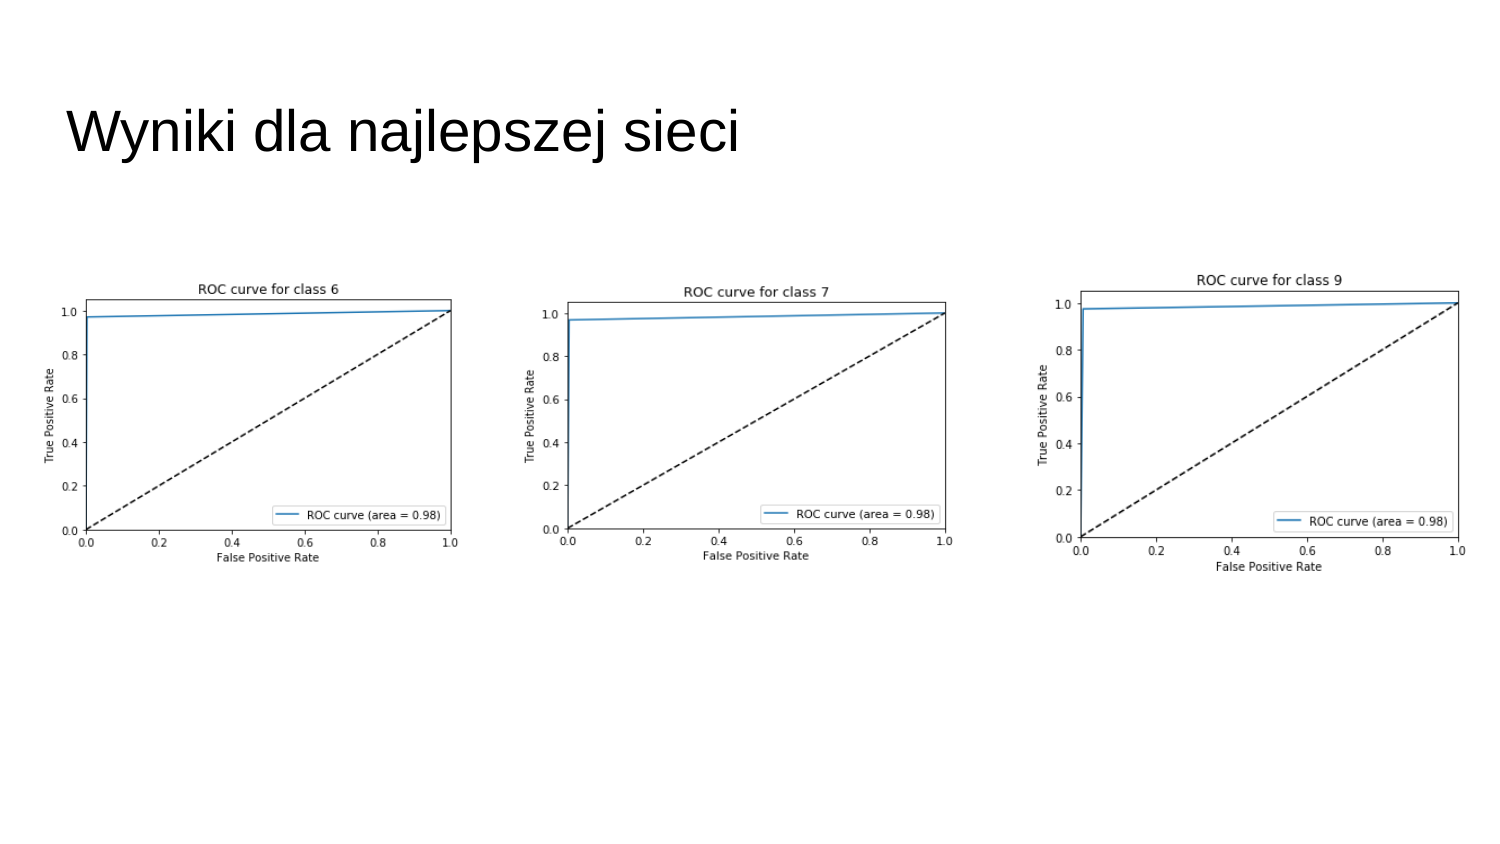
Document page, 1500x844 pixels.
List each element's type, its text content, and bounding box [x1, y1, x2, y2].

title Wyniki dla najlepszej sieci [51, 78, 1449, 172]
picture [38, 276, 467, 570]
picture [518, 279, 962, 568]
picture [1031, 266, 1475, 580]
